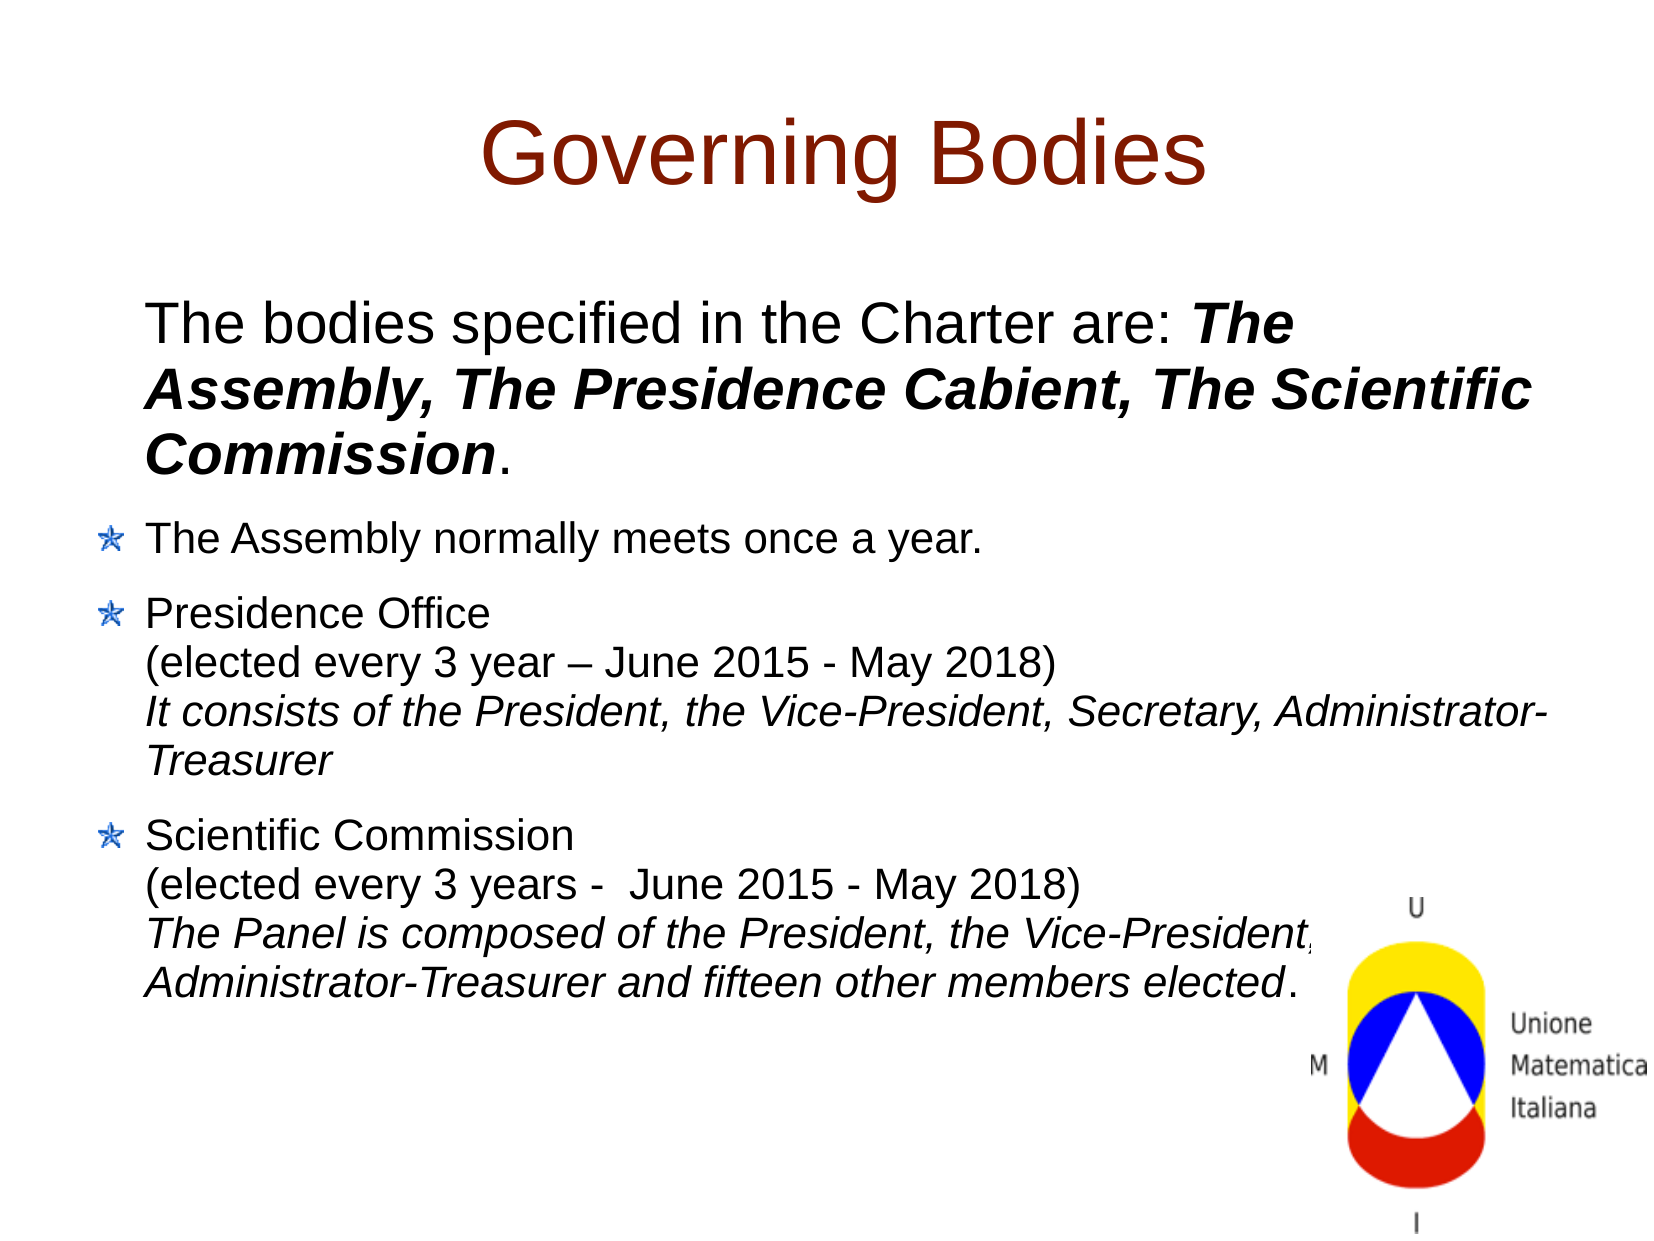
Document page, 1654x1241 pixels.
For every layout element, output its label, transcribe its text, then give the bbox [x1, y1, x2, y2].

title Governing Bodies [82, 49, 1571, 257]
list The bodies specified in the Charter are: The Assembly, The Presidence Cabient, The Scientific Commission. The Assembly normally meets once a year. Presidence Office (elected every 3 year – June 2015 - May 2018) It consists of the President, the Vice-President, Secretary, Administrator-Treasurer Scientific Commission (elected every 3 years - June 2015 - May 2018) The Panel is composed of the President, the Vice-President, Secretary, Administrator-Treasurer and fifteen other members elected. [82, 290, 1571, 1010]
picture [1311, 897, 1647, 1234]
